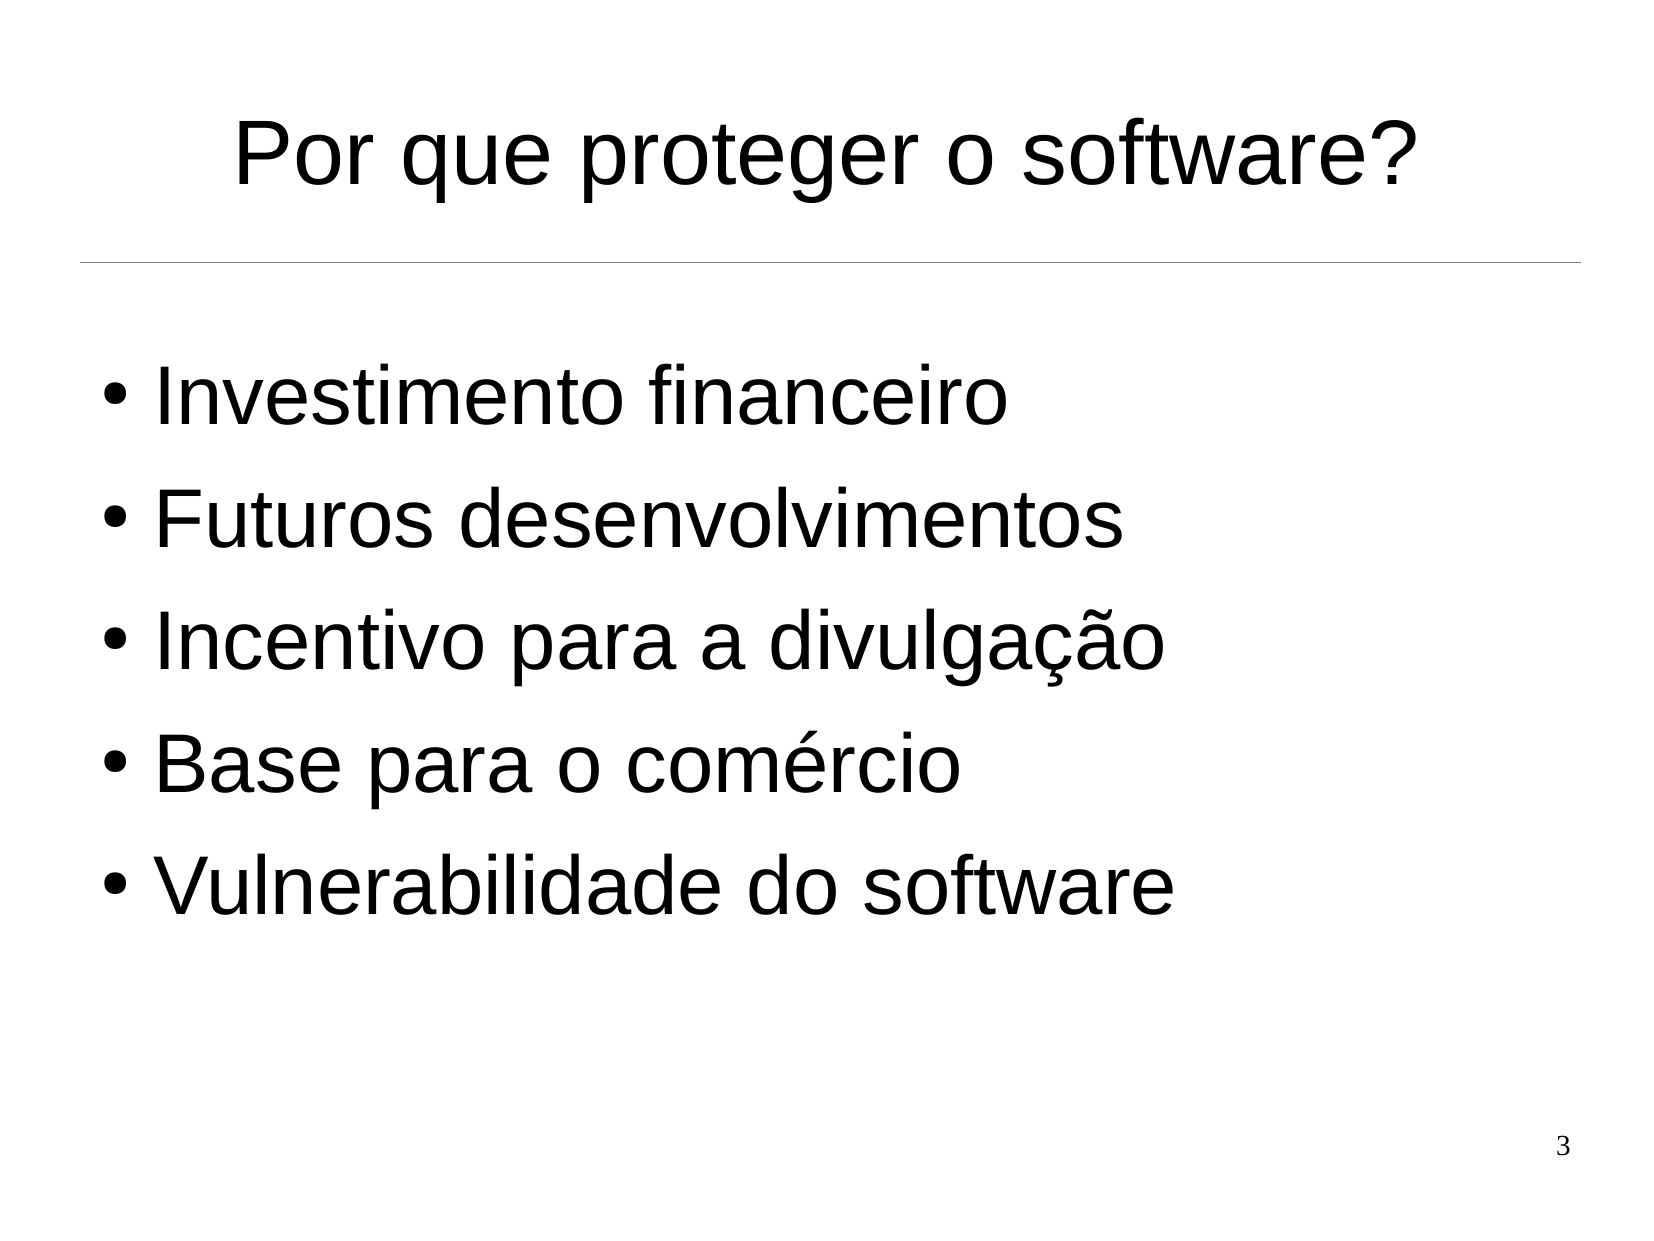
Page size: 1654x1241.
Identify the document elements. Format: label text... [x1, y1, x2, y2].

title Por que proteger o software? [82, 56, 1571, 250]
list Investimento financeiro Futuros desenvolvimentos Incentivo para a divulgação Base para o comércio Vulnerabilidade do software [82, 349, 1571, 1095]
